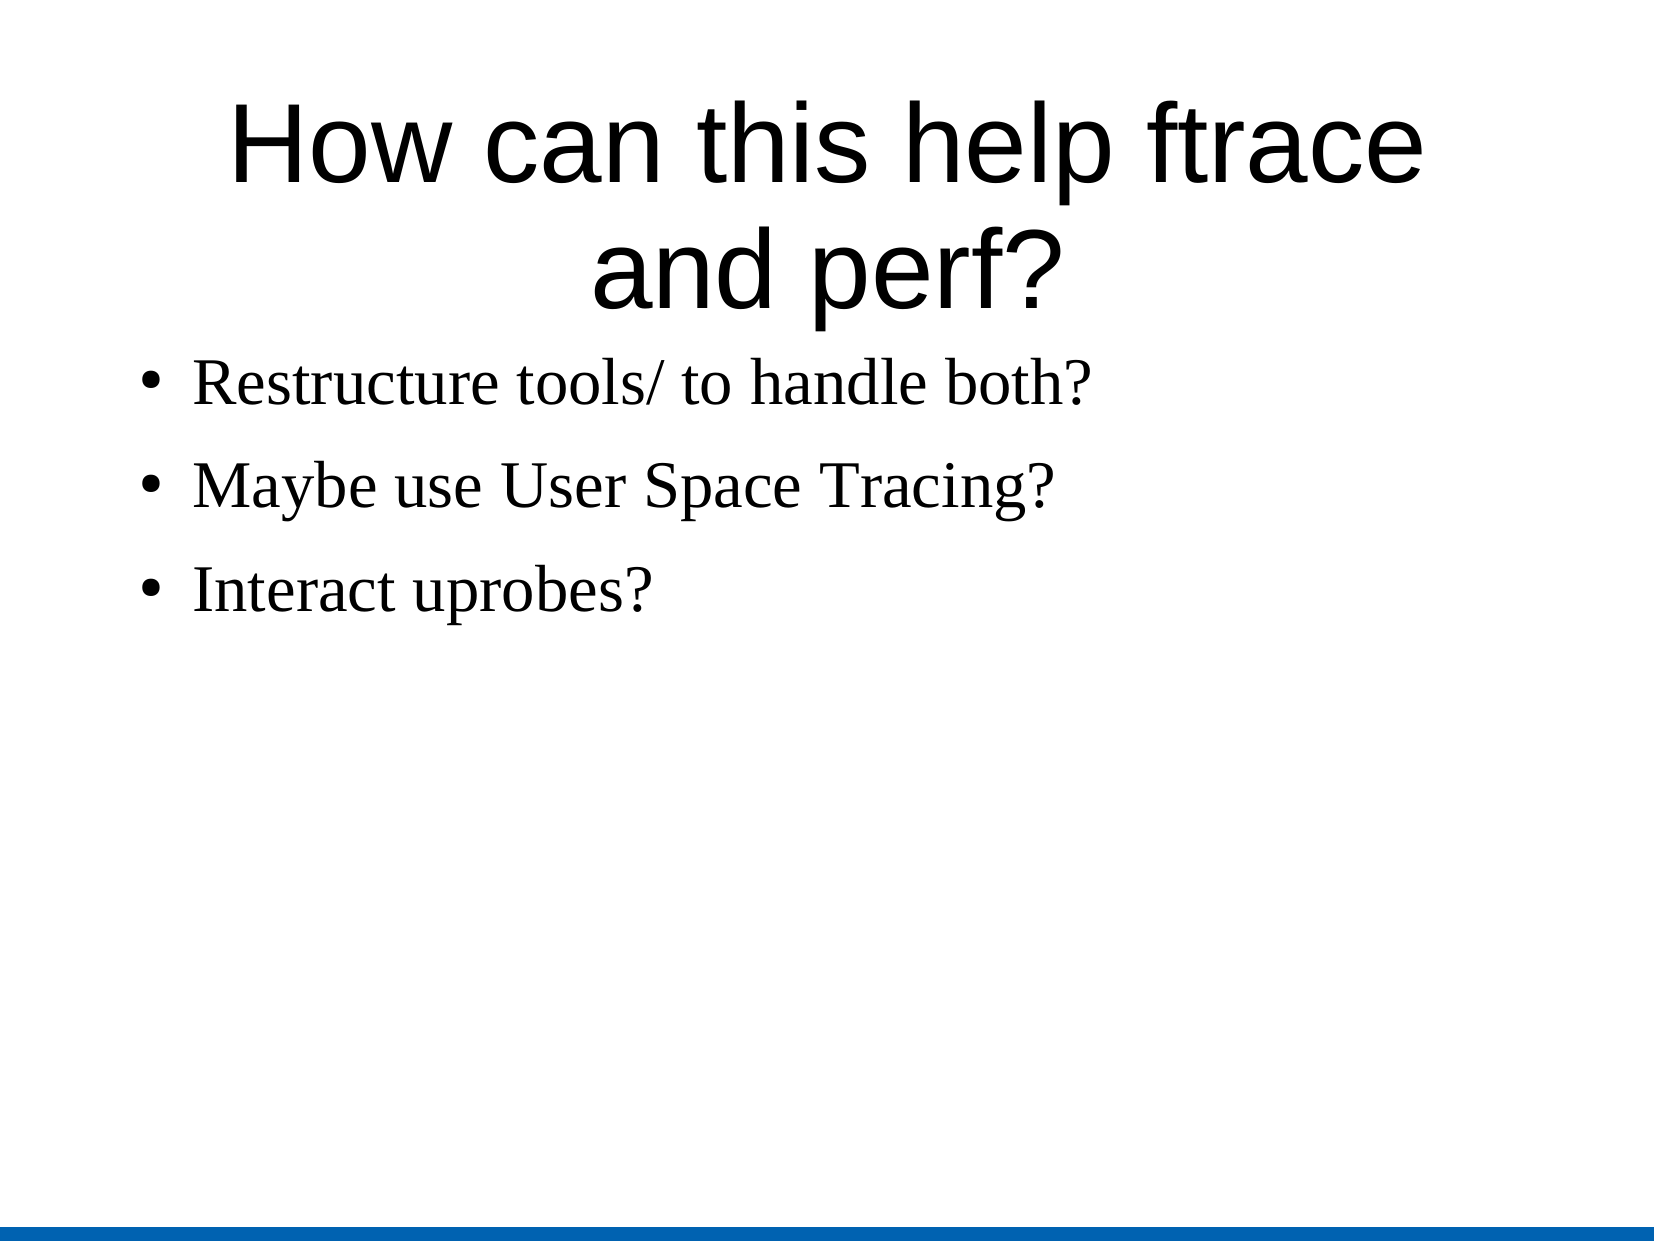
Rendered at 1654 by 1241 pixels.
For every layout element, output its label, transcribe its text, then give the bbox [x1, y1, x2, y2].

title How can this help ftrace and perf? [121, 66, 1534, 344]
list Restructure tools/ to handle both? Maybe use User Space Tracing? Interact uprobes? [121, 344, 1534, 1112]
